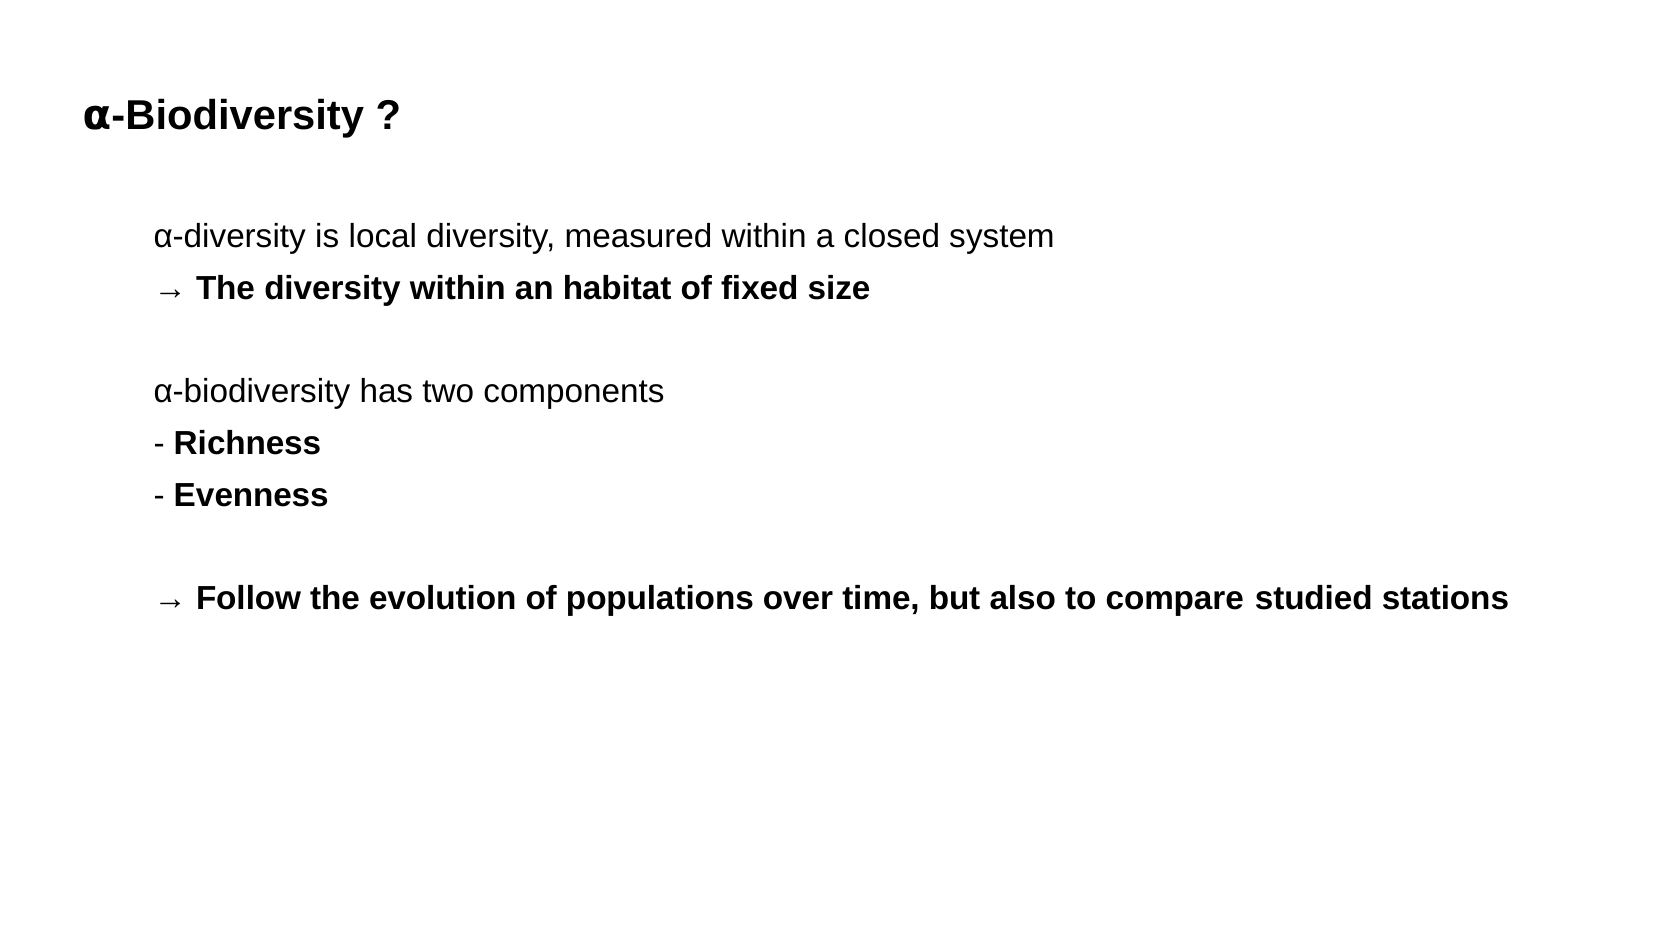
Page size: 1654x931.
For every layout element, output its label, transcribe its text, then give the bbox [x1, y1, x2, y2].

list α-diversity is local diversity, measured within a closed system → The diversity within an habitat of fixed size α-biodiversity has two components - Richness - Evenness → Follow the evolution of populations over time, but also to compare studied stations [82, 217, 1571, 758]
title ⍺-Biodiversity ? [82, 37, 1571, 193]
